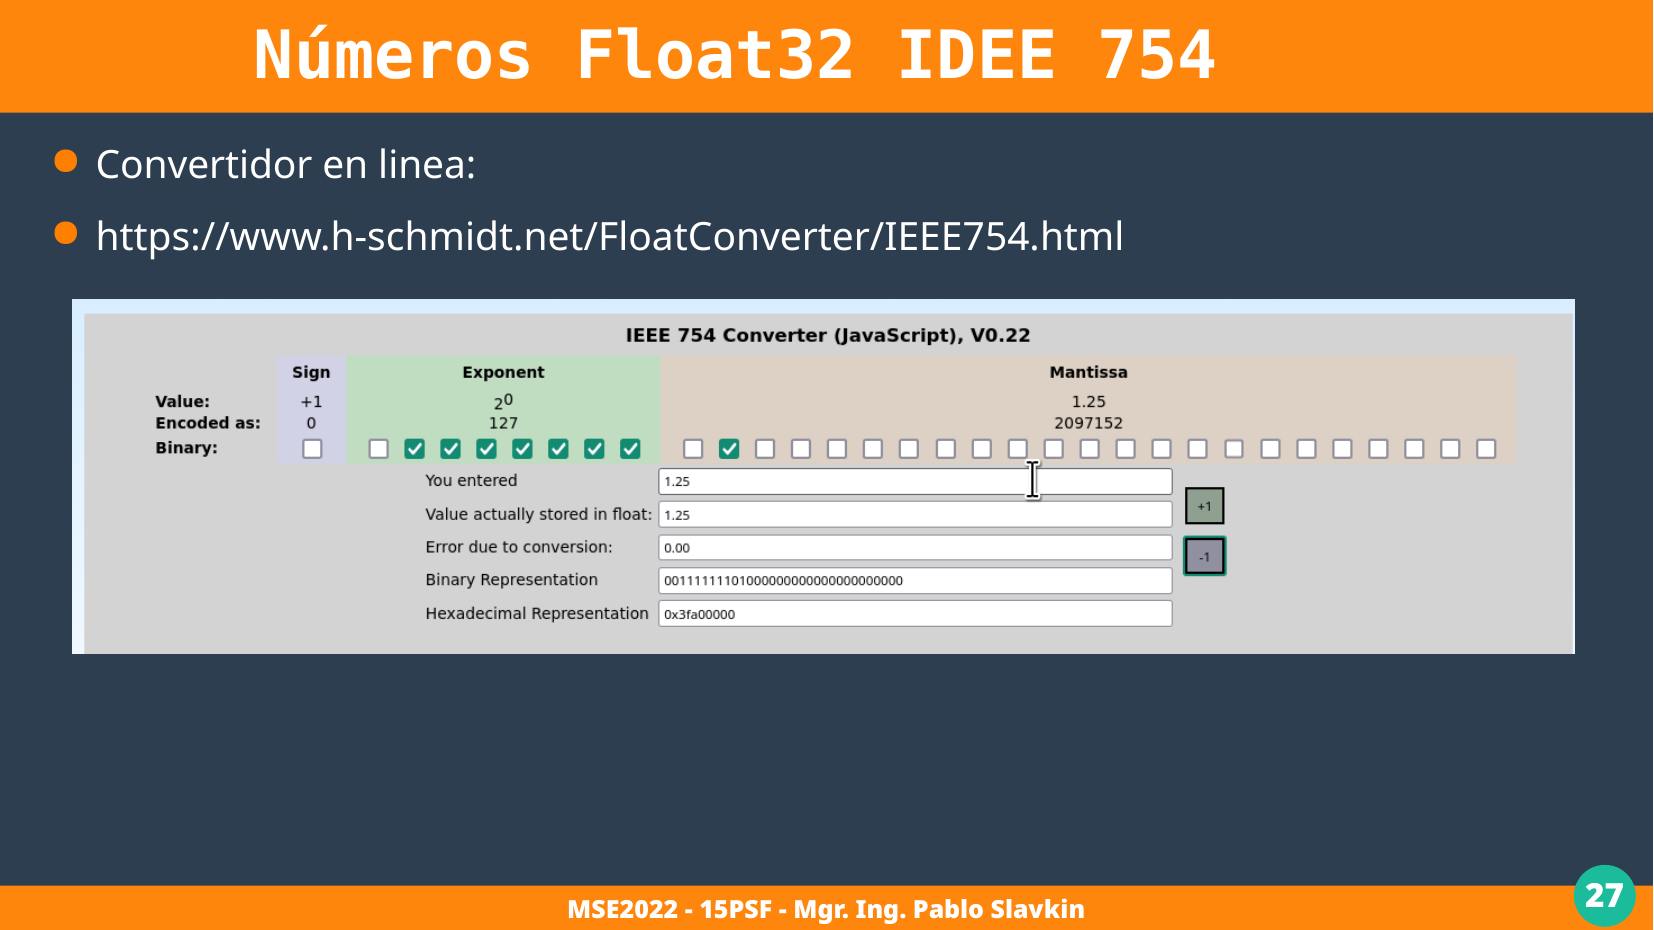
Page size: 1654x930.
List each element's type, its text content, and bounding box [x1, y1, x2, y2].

picture [72, 299, 1575, 654]
title Números Float32 IDEE 754 [253, 16, 1653, 113]
list Convertidor en linea: https://www.h-schmidt.net/FloatConverter/IEEE754.html [35, 137, 1576, 263]
